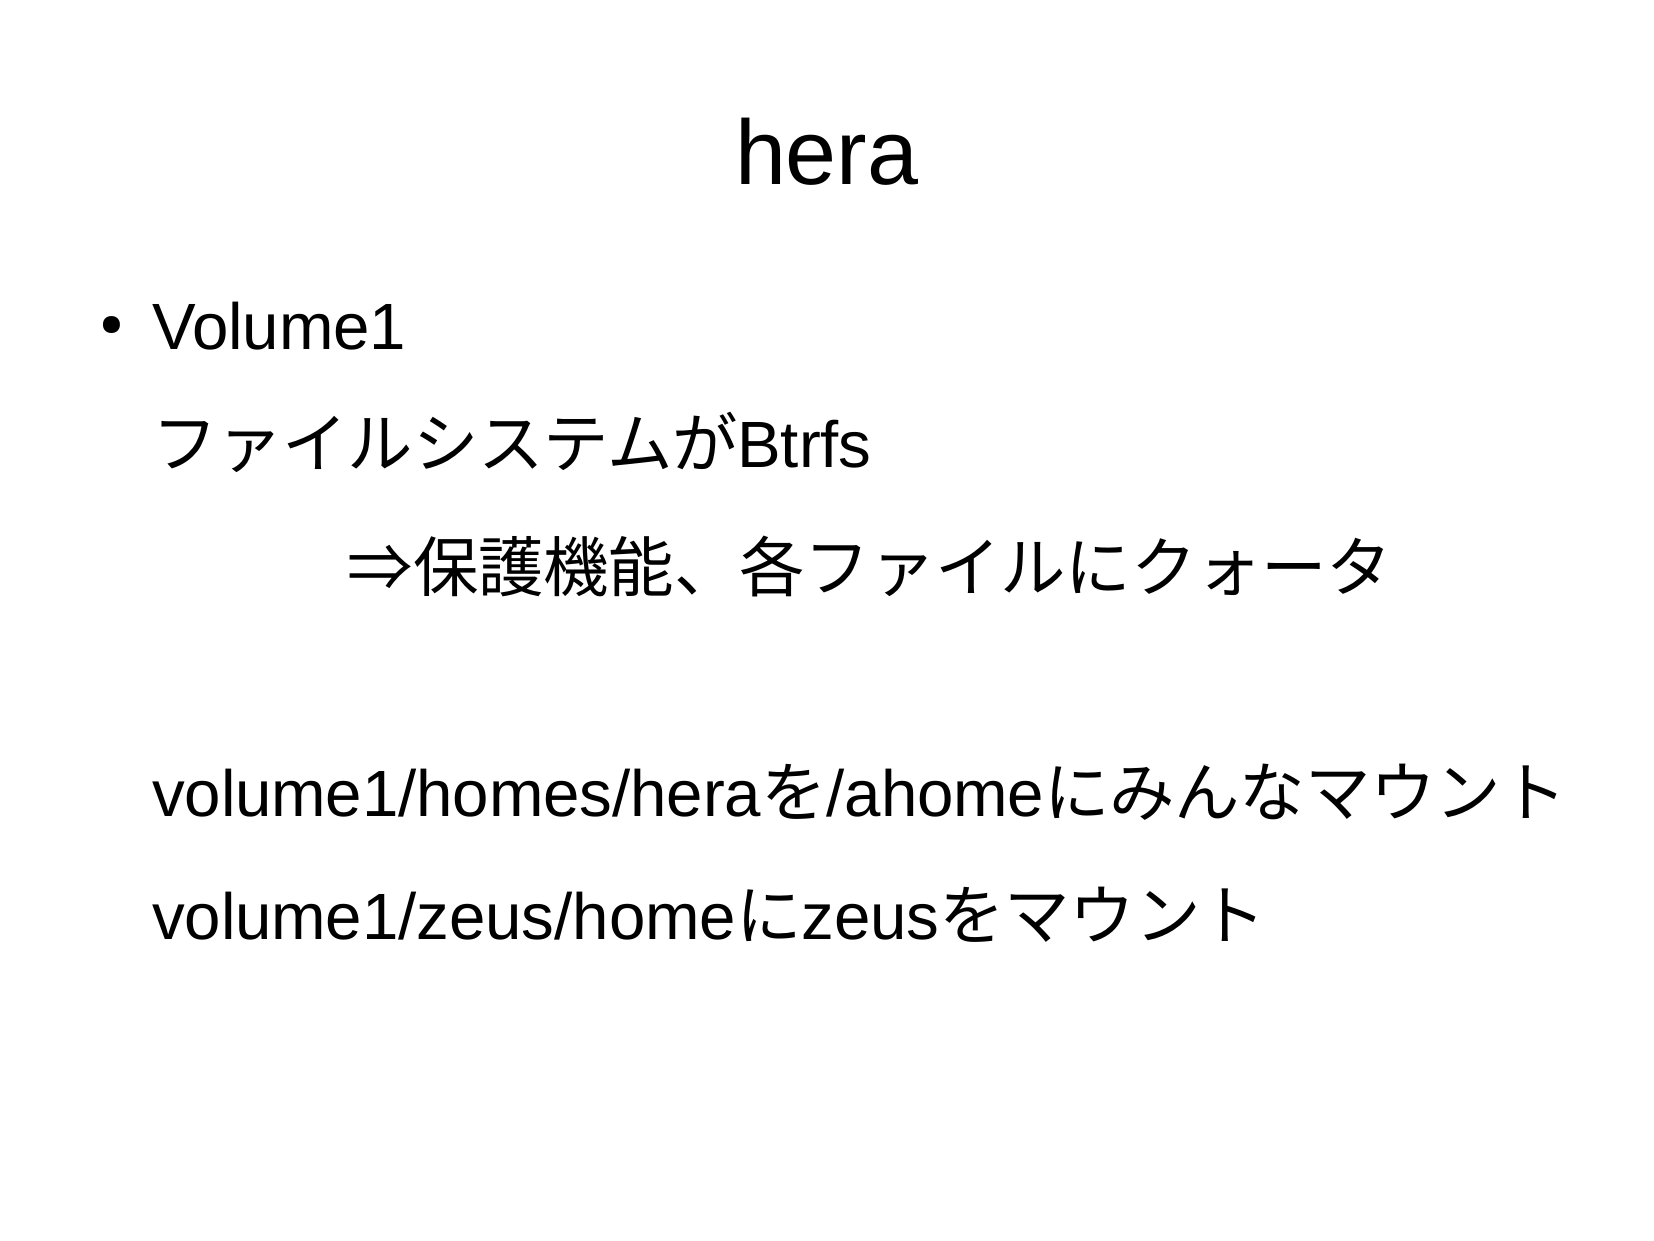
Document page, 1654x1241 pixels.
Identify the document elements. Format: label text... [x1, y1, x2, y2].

list Volume1 ファイルシステムがBtrfs ⇒保護機能、各ファイルにクォータ volume1/homes/heraを/ahomeにみんなマウント volume1/zeus/homeにzeusをマウント [82, 290, 1571, 1205]
title hera [82, 49, 1571, 257]
